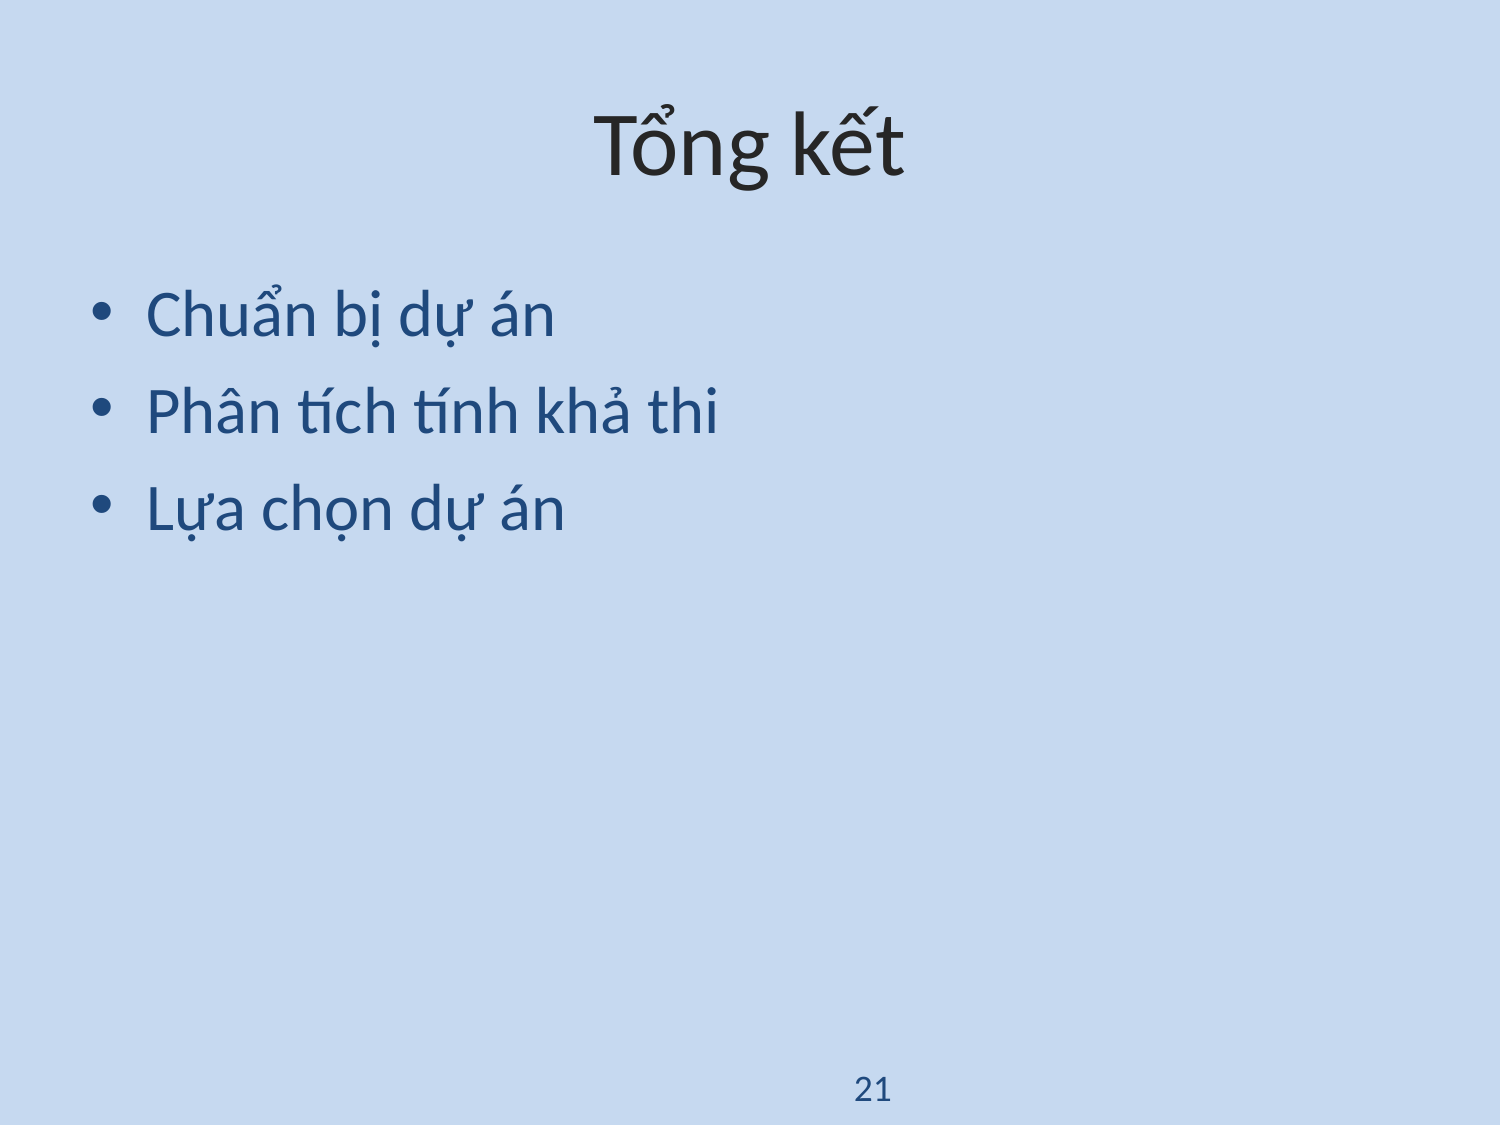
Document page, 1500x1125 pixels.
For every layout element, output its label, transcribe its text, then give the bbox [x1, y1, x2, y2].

list Chuẩn bị dự án Phân tích tính khả thi Lựa chọn dự án [75, 262, 1426, 1005]
title Tổng kết [75, 45, 1426, 233]
